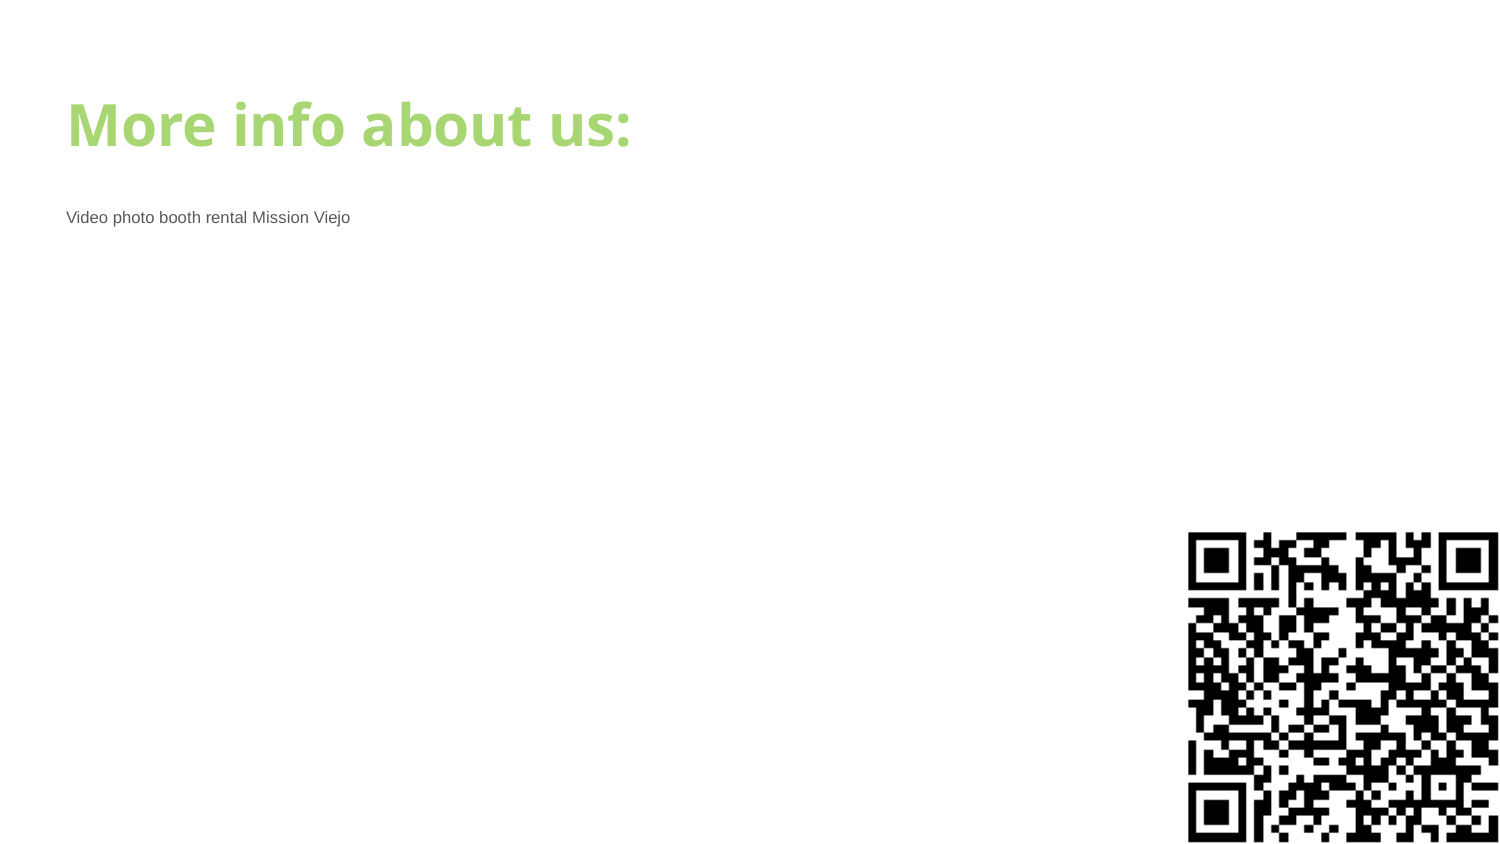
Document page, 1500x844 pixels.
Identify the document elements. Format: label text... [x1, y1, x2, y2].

list Video photo booth rental Mission Viejo [51, 189, 1449, 750]
title More info about us: [51, 72, 1449, 167]
picture [1187, 531, 1500, 844]
